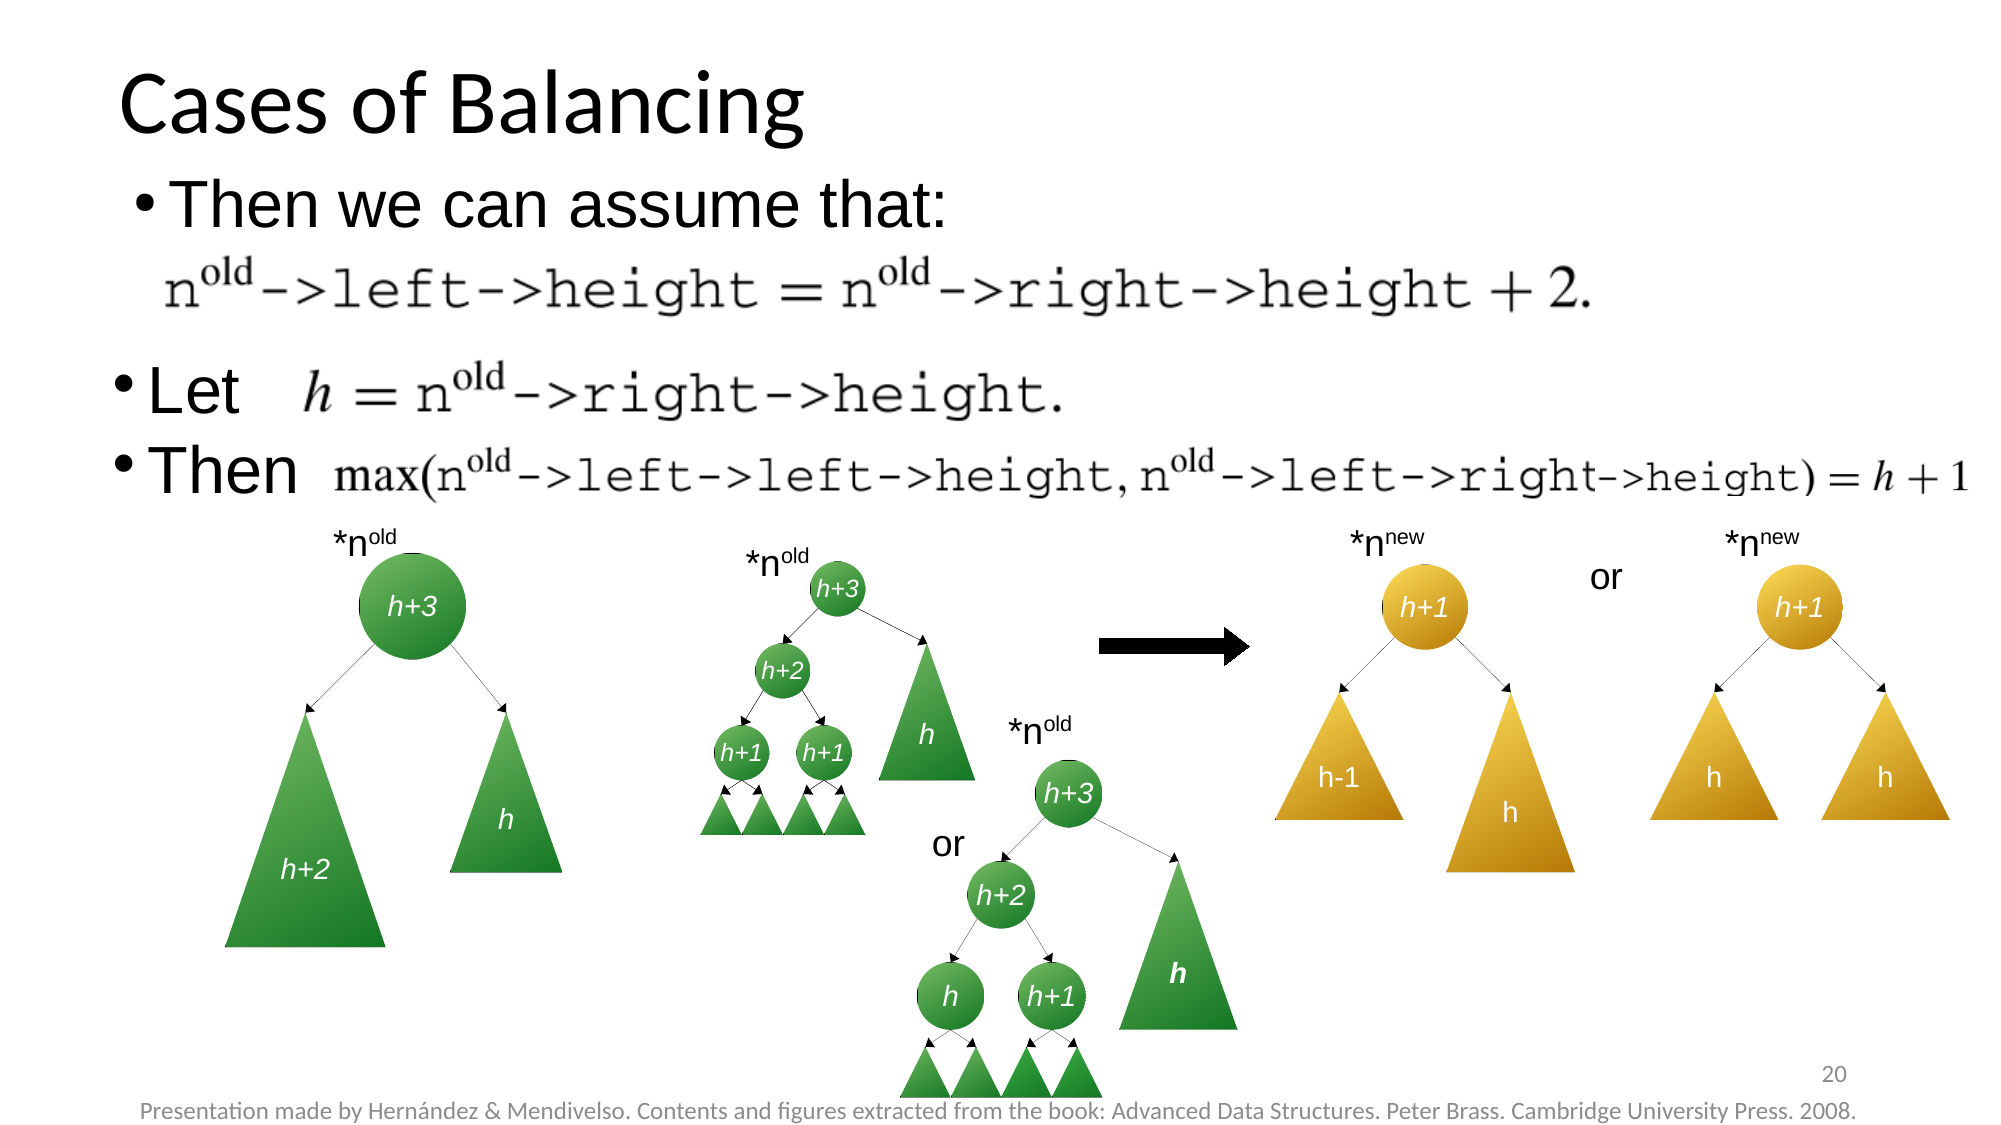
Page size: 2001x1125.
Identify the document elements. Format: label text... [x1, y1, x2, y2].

text_box *nnew [1710, 515, 1816, 573]
text_box *nnew [1335, 515, 1441, 573]
text_box *nold [993, 702, 1088, 760]
text_box h+2 [967, 861, 1036, 929]
text_box h+3 [1034, 760, 1103, 828]
text_box h+1 [1382, 567, 1468, 650]
text_box h+1 [1757, 567, 1843, 650]
text_box or [917, 815, 981, 873]
text_box h [1446, 693, 1576, 873]
text_box h [916, 962, 985, 1030]
text_box Let Then [112, 347, 1875, 535]
picture [136, 250, 1613, 343]
text_box h [1649, 692, 1779, 820]
text_box h [449, 713, 563, 873]
text_box h [878, 643, 976, 781]
text_box h+3 [810, 561, 866, 617]
text_box *nold [318, 515, 413, 573]
text_box Then we can assume that: [118, 159, 1919, 250]
picture [288, 356, 1090, 437]
text_box h+1 [796, 725, 852, 781]
text_box h-1 [1274, 692, 1404, 820]
text_box h+1 [714, 725, 770, 781]
text_box or [1575, 548, 1651, 648]
text_box h+2 [755, 643, 811, 699]
text_box [700, 793, 866, 835]
text_box h+2 [224, 713, 386, 948]
text_box h [1821, 692, 1951, 820]
text_box [1099, 627, 1250, 666]
text_box h+3 [358, 552, 467, 660]
text_box h+1 [1018, 962, 1086, 1030]
text_box *nold [730, 534, 826, 592]
text_box [899, 1046, 1103, 1098]
text_box Presentation made by Hernández & Mendivelso. Contents and figures extracted from the book: Advanced Data Structures. Peter Brass. Cambridge University Press. 2008. [0, 1100, 2000, 1119]
picture [331, 441, 1971, 508]
title Cases of Balancing [119, 3, 1845, 152]
text_box h [1119, 862, 1238, 1030]
